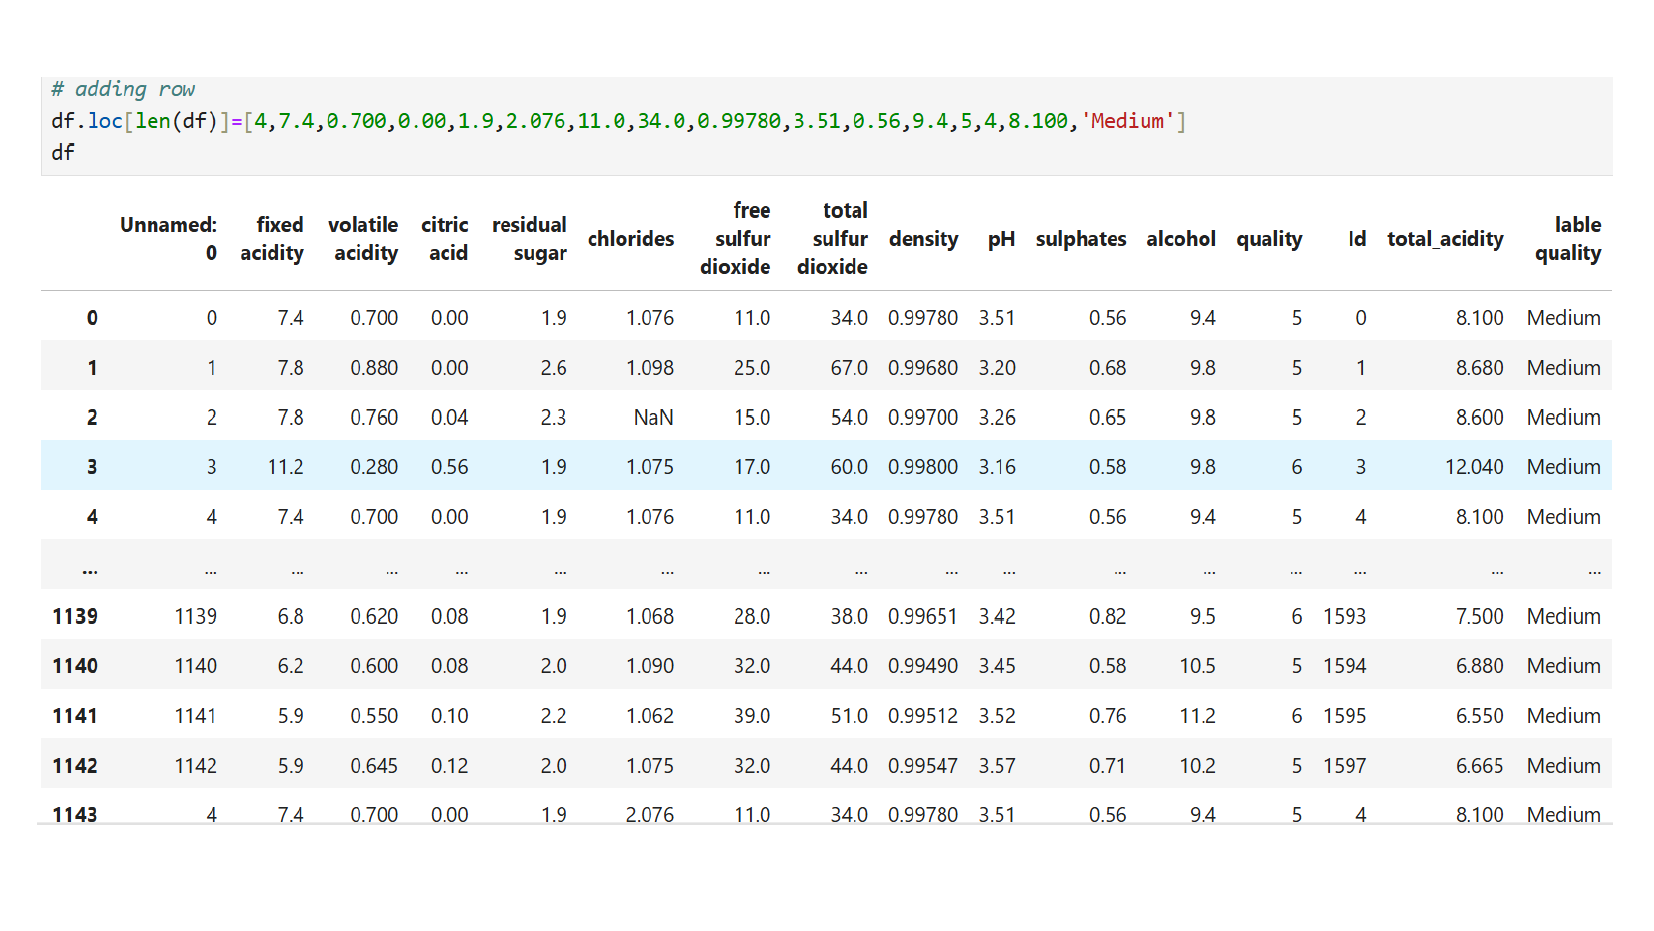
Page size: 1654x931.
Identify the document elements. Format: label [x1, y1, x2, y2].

picture [37, 77, 1613, 826]
